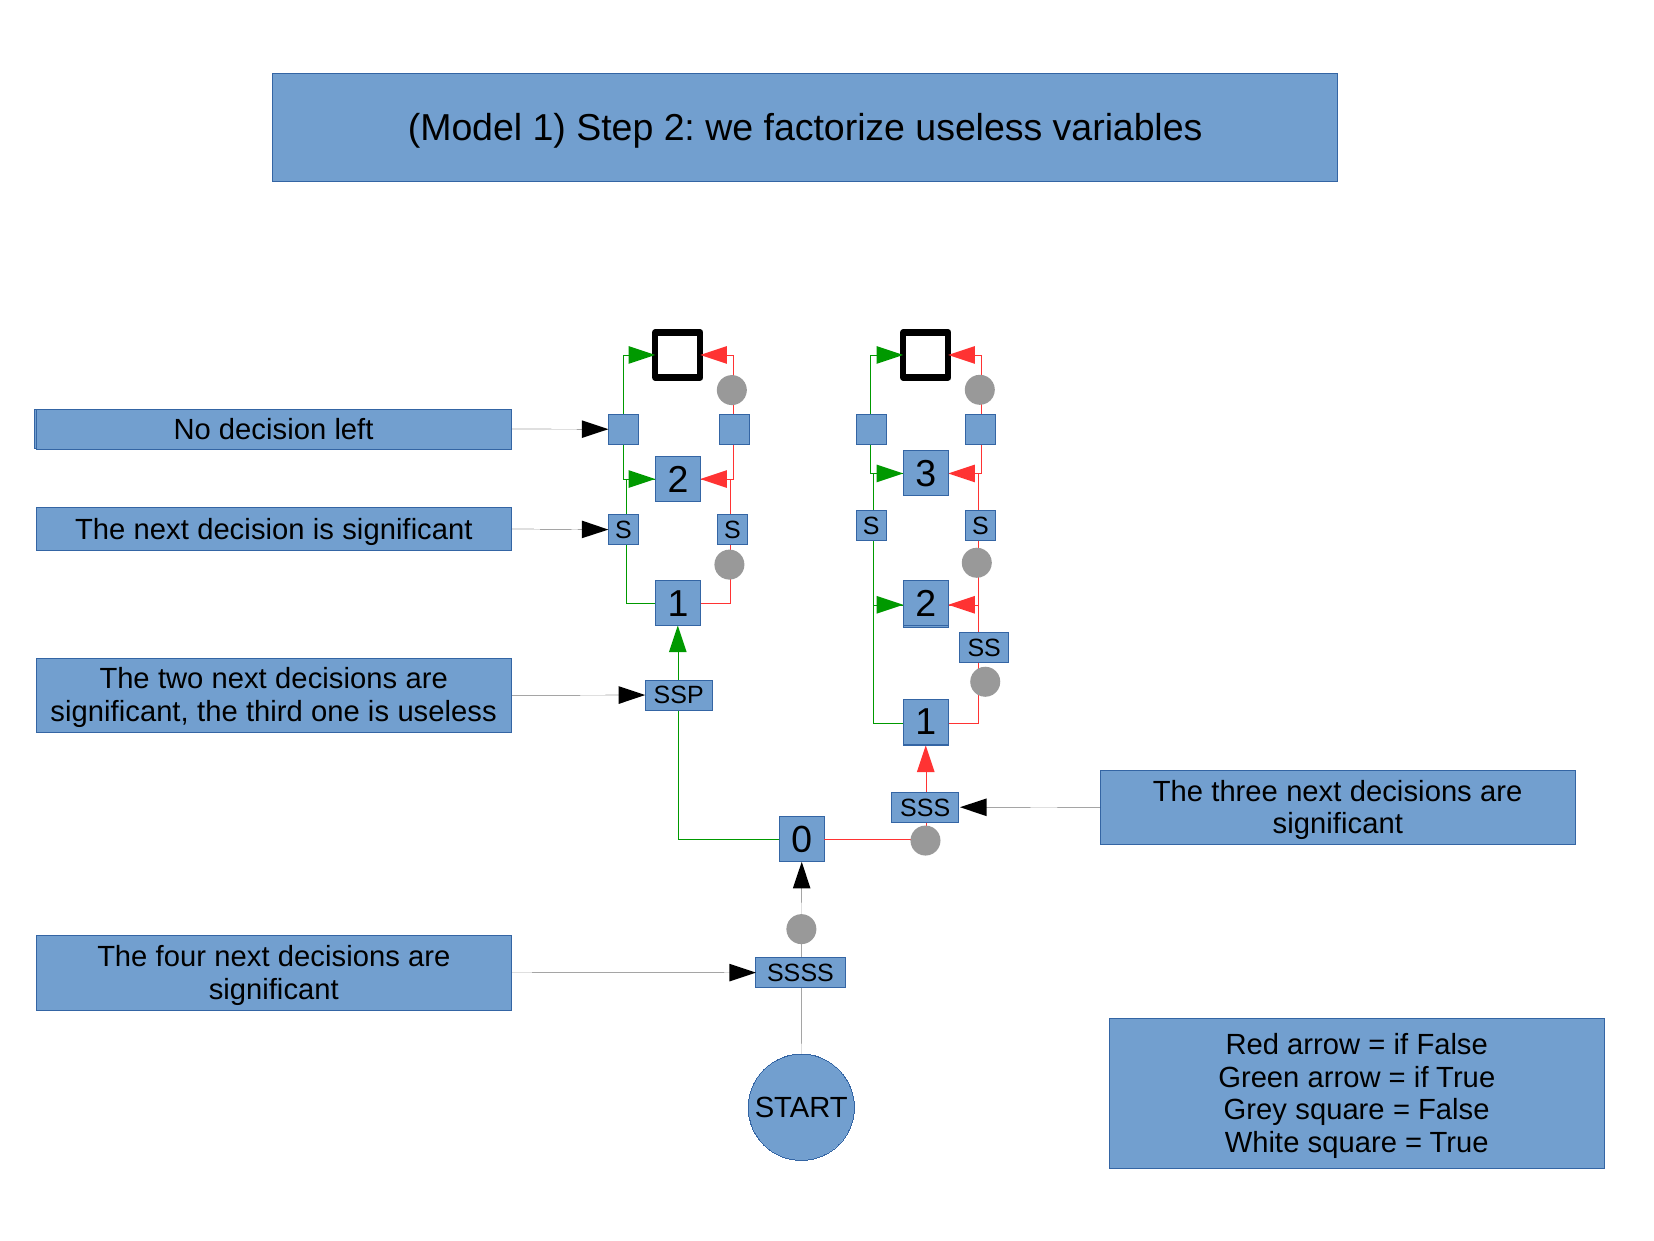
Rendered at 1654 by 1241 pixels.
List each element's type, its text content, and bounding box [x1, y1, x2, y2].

text_box 2 [655, 456, 701, 502]
text_box SSSS [755, 957, 846, 988]
text_box 1 [655, 580, 701, 626]
text_box 1 [903, 699, 949, 745]
text_box SSP [645, 680, 713, 711]
text_box S [717, 514, 748, 545]
text_box S [856, 510, 887, 541]
text_box [655, 332, 701, 378]
text_box S [965, 510, 996, 541]
text_box [964, 374, 995, 405]
text_box [786, 914, 817, 945]
text_box [965, 414, 996, 445]
text_box [856, 414, 887, 445]
text_box The four next decisions are significant [36, 935, 512, 1011]
text_box The three next decisions are significant [1100, 770, 1576, 845]
text_box 3 [903, 450, 949, 496]
text_box 2 [903, 580, 949, 626]
text_box Red arrow = if False Green arrow = if True Grey square = False White square = True [1109, 1018, 1605, 1169]
text_box S [608, 514, 639, 545]
text_box (Model 1) Step 2: we factorize useless variables [272, 73, 1338, 182]
text_box No decision left [36, 409, 512, 450]
text_box 0 [779, 816, 825, 862]
text_box [719, 414, 750, 445]
text_box [608, 414, 639, 445]
text_box SS [959, 632, 1009, 663]
text_box [970, 666, 1001, 697]
text_box The next decision is significant [36, 507, 512, 551]
text_box The two next decisions are significant, the third one is useless [36, 658, 512, 733]
text_box START [748, 1054, 855, 1161]
text_box [910, 825, 941, 856]
text_box SSS [891, 792, 959, 823]
text_box [716, 375, 747, 406]
text_box [961, 547, 992, 578]
text_box [714, 549, 745, 580]
text_box [903, 332, 949, 378]
